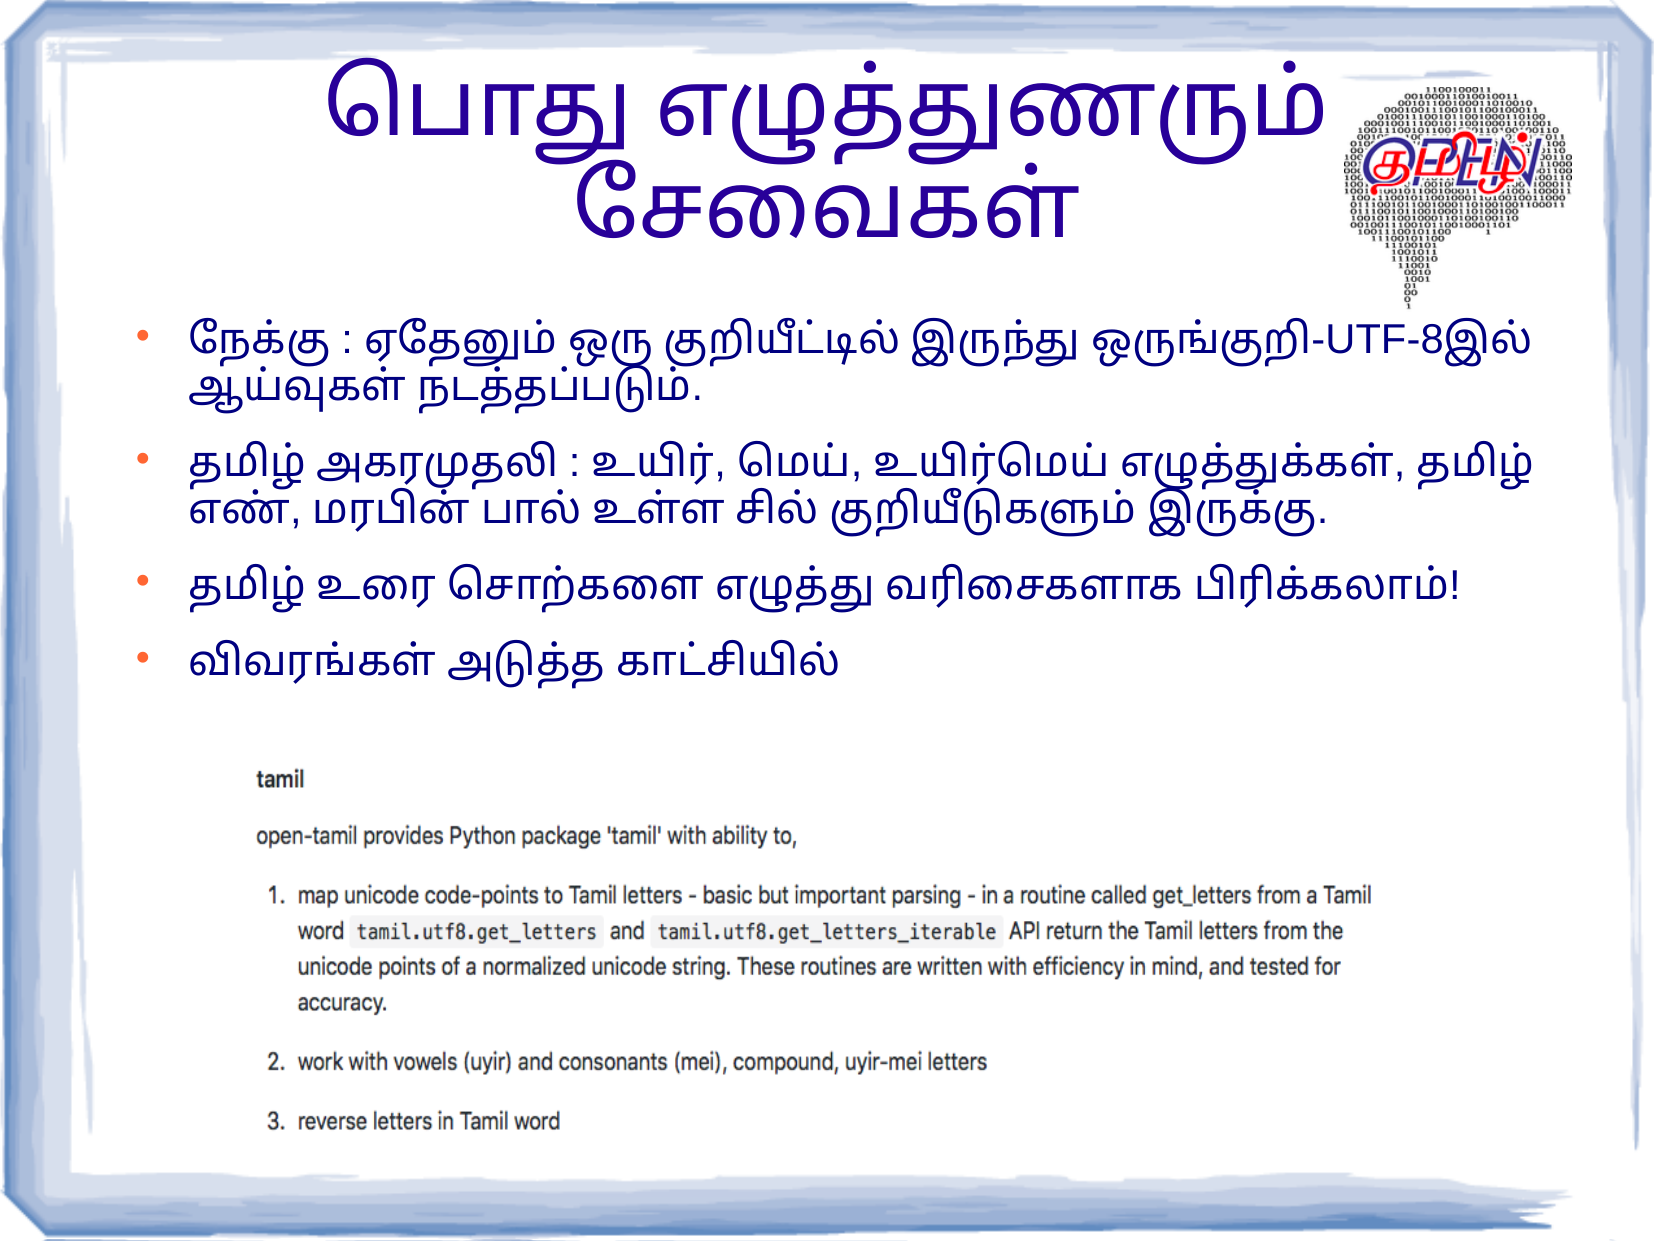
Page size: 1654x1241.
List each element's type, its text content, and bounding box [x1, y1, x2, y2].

picture [0, 0, 1654, 1241]
list நேக்கு : ஏதேனும் ஒரு குறியீட்டில் இருந்து ஒருங்குறி-UTF-8இல் ஆய்வுகள் நடத்தப்படும். தமிழ் அகரமுதலி : உயிர், மெய், உயிர்மெய் எழுத்துக்கள், தமிழ் எண், மரபின் பால் உள்ள சில் குறியீடுகளும் இருக்கு. தமிழ் உரை சொற்களை எழுத்து வரிசைகளாக பிரிக்கலாம்! விவரங்கள் அடுத்த காட்சியில் [118, 313, 1542, 1028]
title பொது எழுத்துணரும் சேவைகள் [82, 49, 1571, 257]
